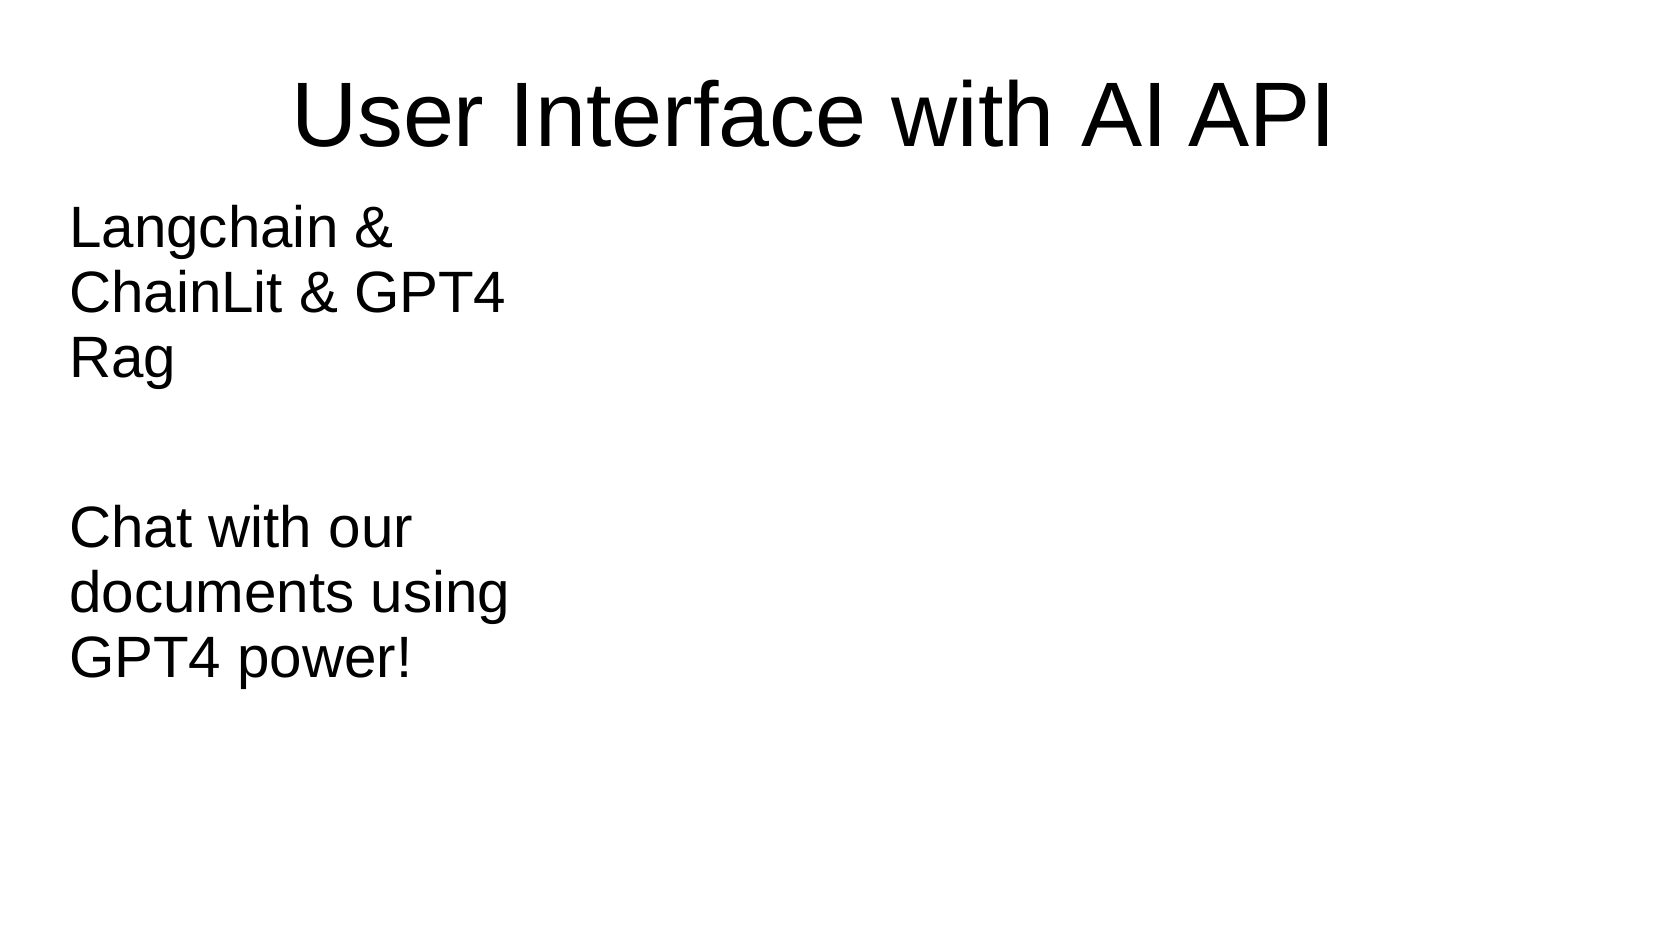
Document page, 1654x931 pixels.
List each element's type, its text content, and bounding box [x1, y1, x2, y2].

title User Interface with AI API [82, 37, 1571, 193]
text_box Chat with our documents using GPT4 power! [54, 487, 563, 826]
text_box Langchain & ChainLit & GPT4 Rag [54, 187, 526, 451]
